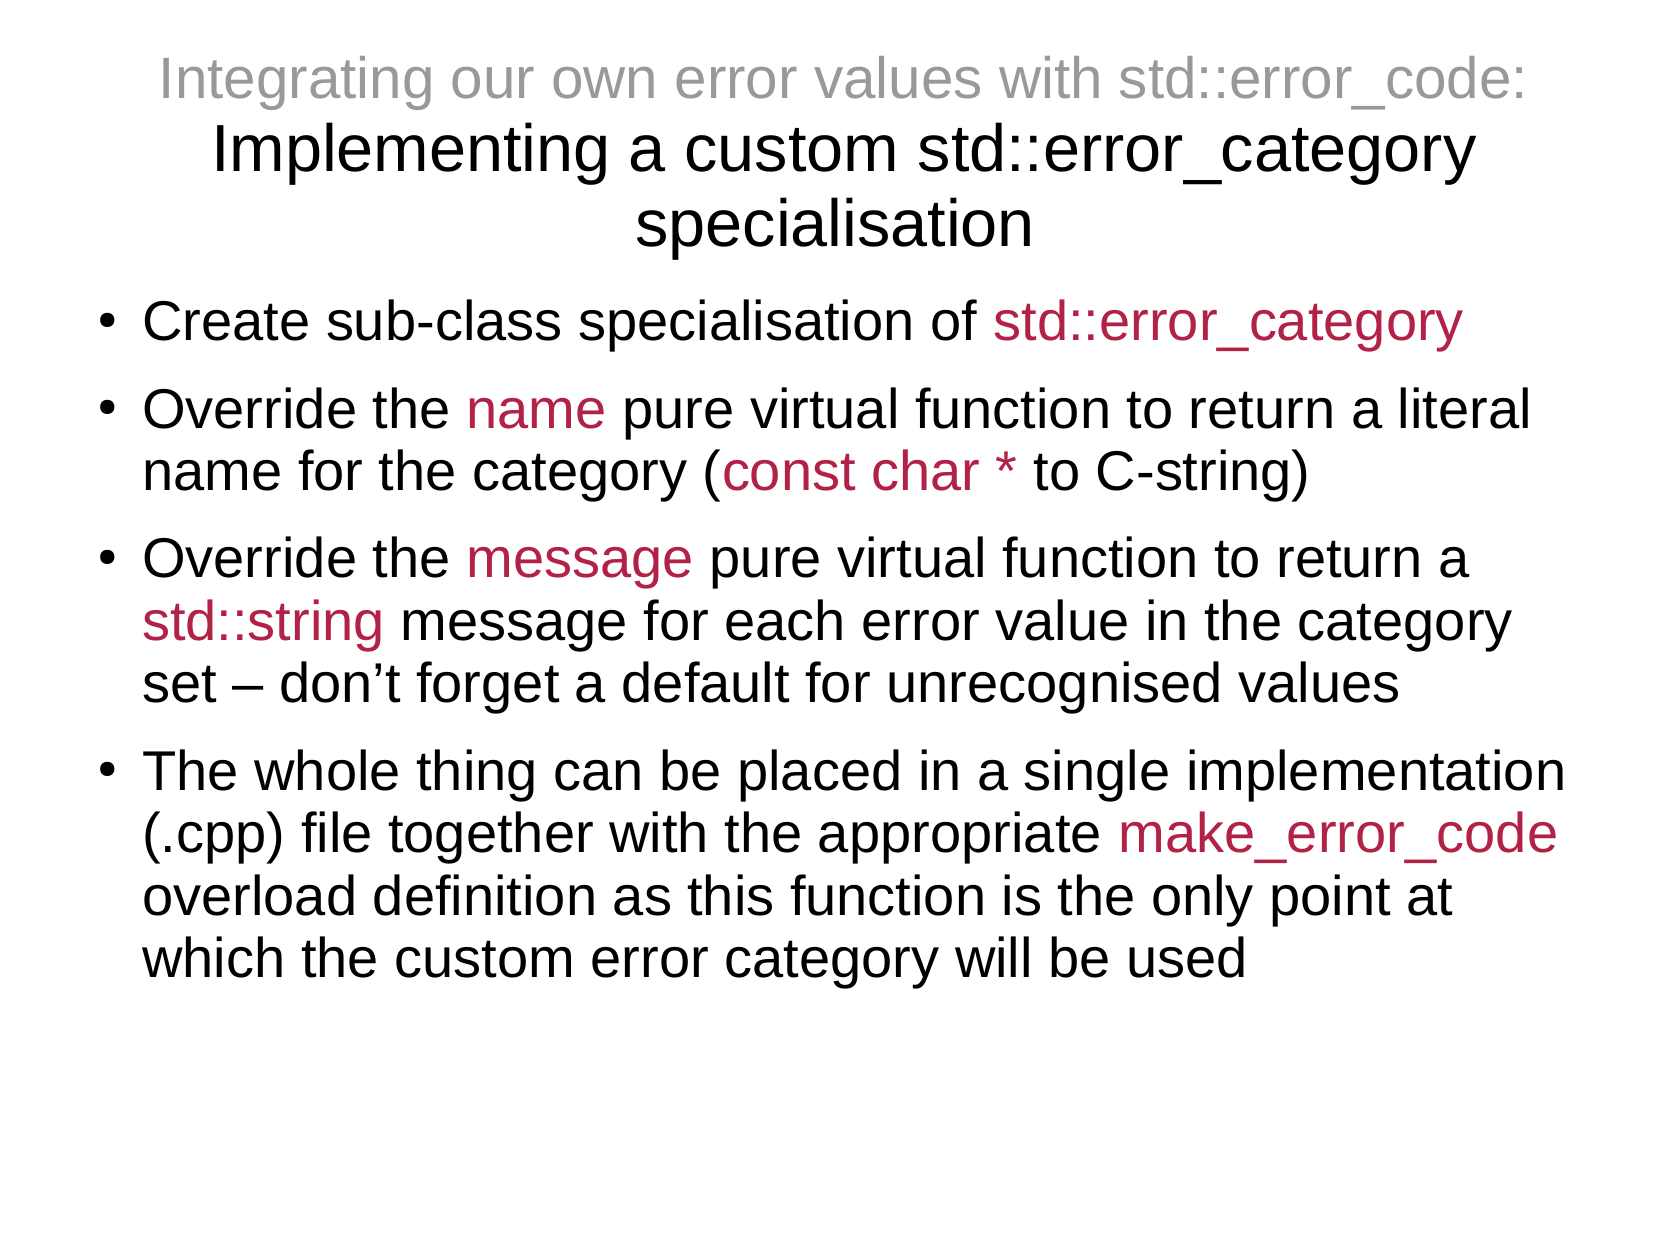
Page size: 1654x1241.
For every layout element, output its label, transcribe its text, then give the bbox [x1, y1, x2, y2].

title Integrating our own error values with std::error_code: Implementing a custom std::error_category specialisation [82, 45, 1571, 261]
list Create sub-class specialisation of std::error_category Override the name pure virtual function to return a literal name for the category (const char * to C-string) Override the message pure virtual function to return a std::string message for each error value in the category set – don’t forget a default for unrecognised values The whole thing can be placed in a single implementation (.cpp) file together with the appropriate make_error_code overload definition as this function is the only point at which the custom error category will be used [82, 290, 1571, 1010]
